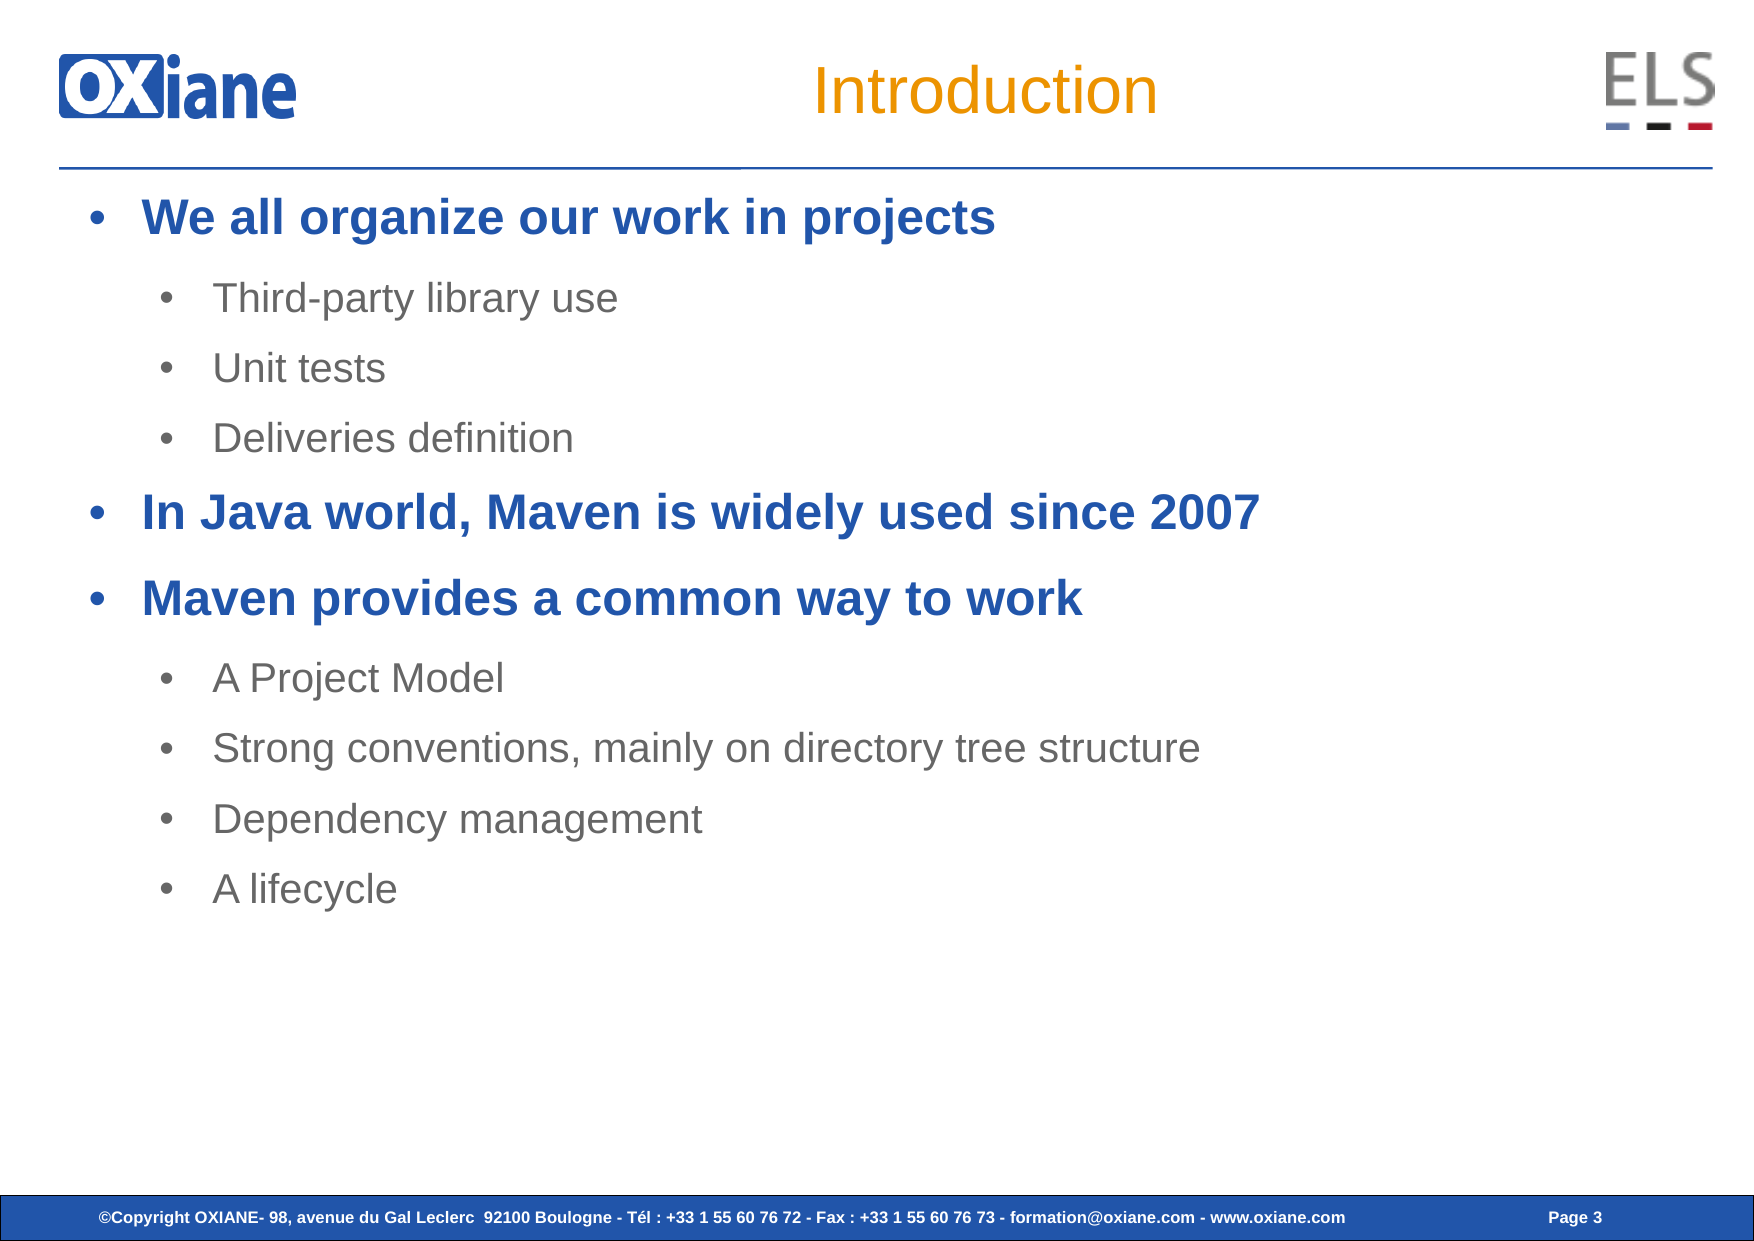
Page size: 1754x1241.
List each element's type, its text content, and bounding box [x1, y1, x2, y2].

title Introduction [307, 49, 1666, 133]
list We all organize our work in projects Third-party library use Unit tests Deliveries definition In Java world, Maven is widely used since 2007 Maven provides a common way to work A Project Model Strong conventions, mainly on directory tree structure Dependency management A lifecycle [70, 188, 1713, 1193]
picture [1666, 52, 1715, 130]
picture [59, 53, 296, 119]
